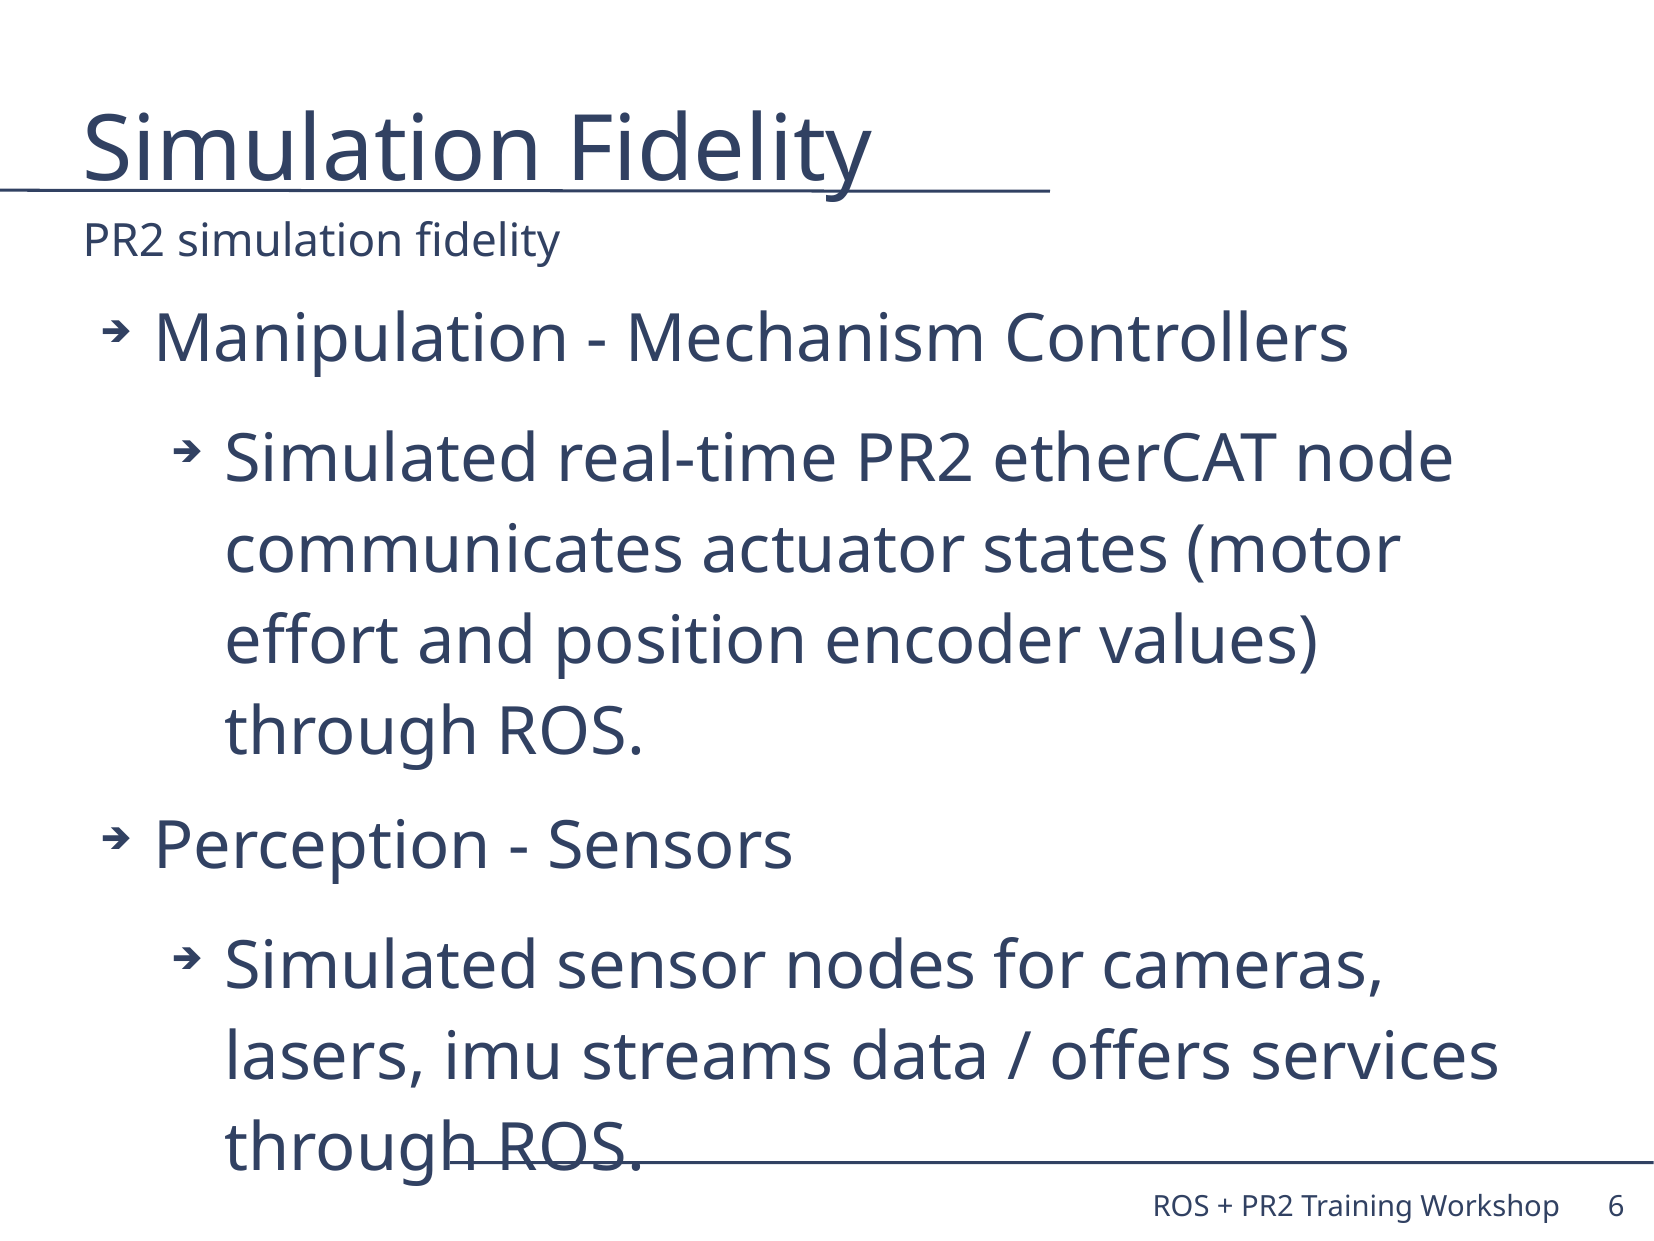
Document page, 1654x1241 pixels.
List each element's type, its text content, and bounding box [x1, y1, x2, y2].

list Manipulation - Mechanism Controllers Simulated real-time PR2 etherCAT node communicates actuator states (motor effort and position encoder values) through ROS. Perception - Sensors Simulated sensor nodes for cameras, lasers, imu streams data / offers services through ROS. [82, 290, 1571, 1201]
title Simulation Fidelity PR2 simulation fidelity [82, 73, 1571, 281]
